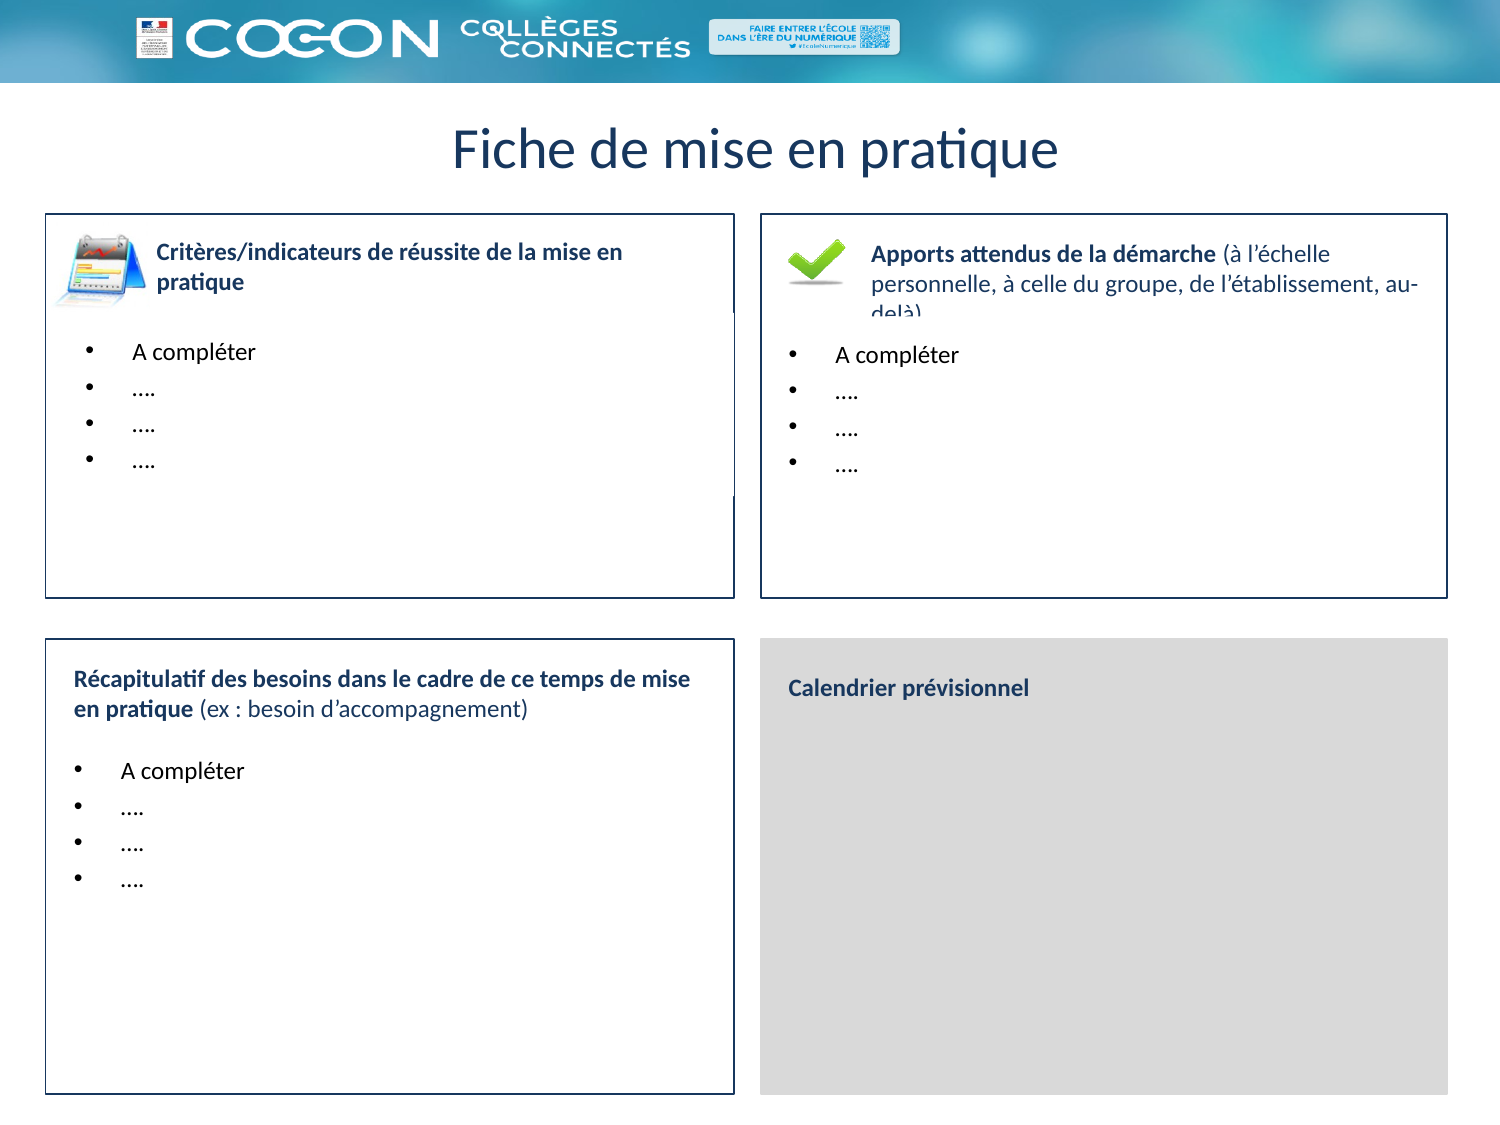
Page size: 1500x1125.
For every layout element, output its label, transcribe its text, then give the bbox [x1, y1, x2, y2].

picture [0, 0, 1500, 83]
picture [786, 231, 846, 291]
text_box [45, 214, 734, 598]
text_box [45, 638, 734, 1095]
text_box A compléter …. …. …. [58, 732, 723, 916]
text_box Calendrier prévisionnel [773, 650, 1317, 722]
text_box A compléter …. …. …. [70, 312, 734, 497]
text_box [760, 638, 1447, 1095]
text_box A compléter …. …. …. [773, 316, 1438, 500]
picture [50, 222, 150, 312]
text_box [760, 214, 1447, 598]
title Fiche de mise en pratique [53, 94, 1459, 197]
